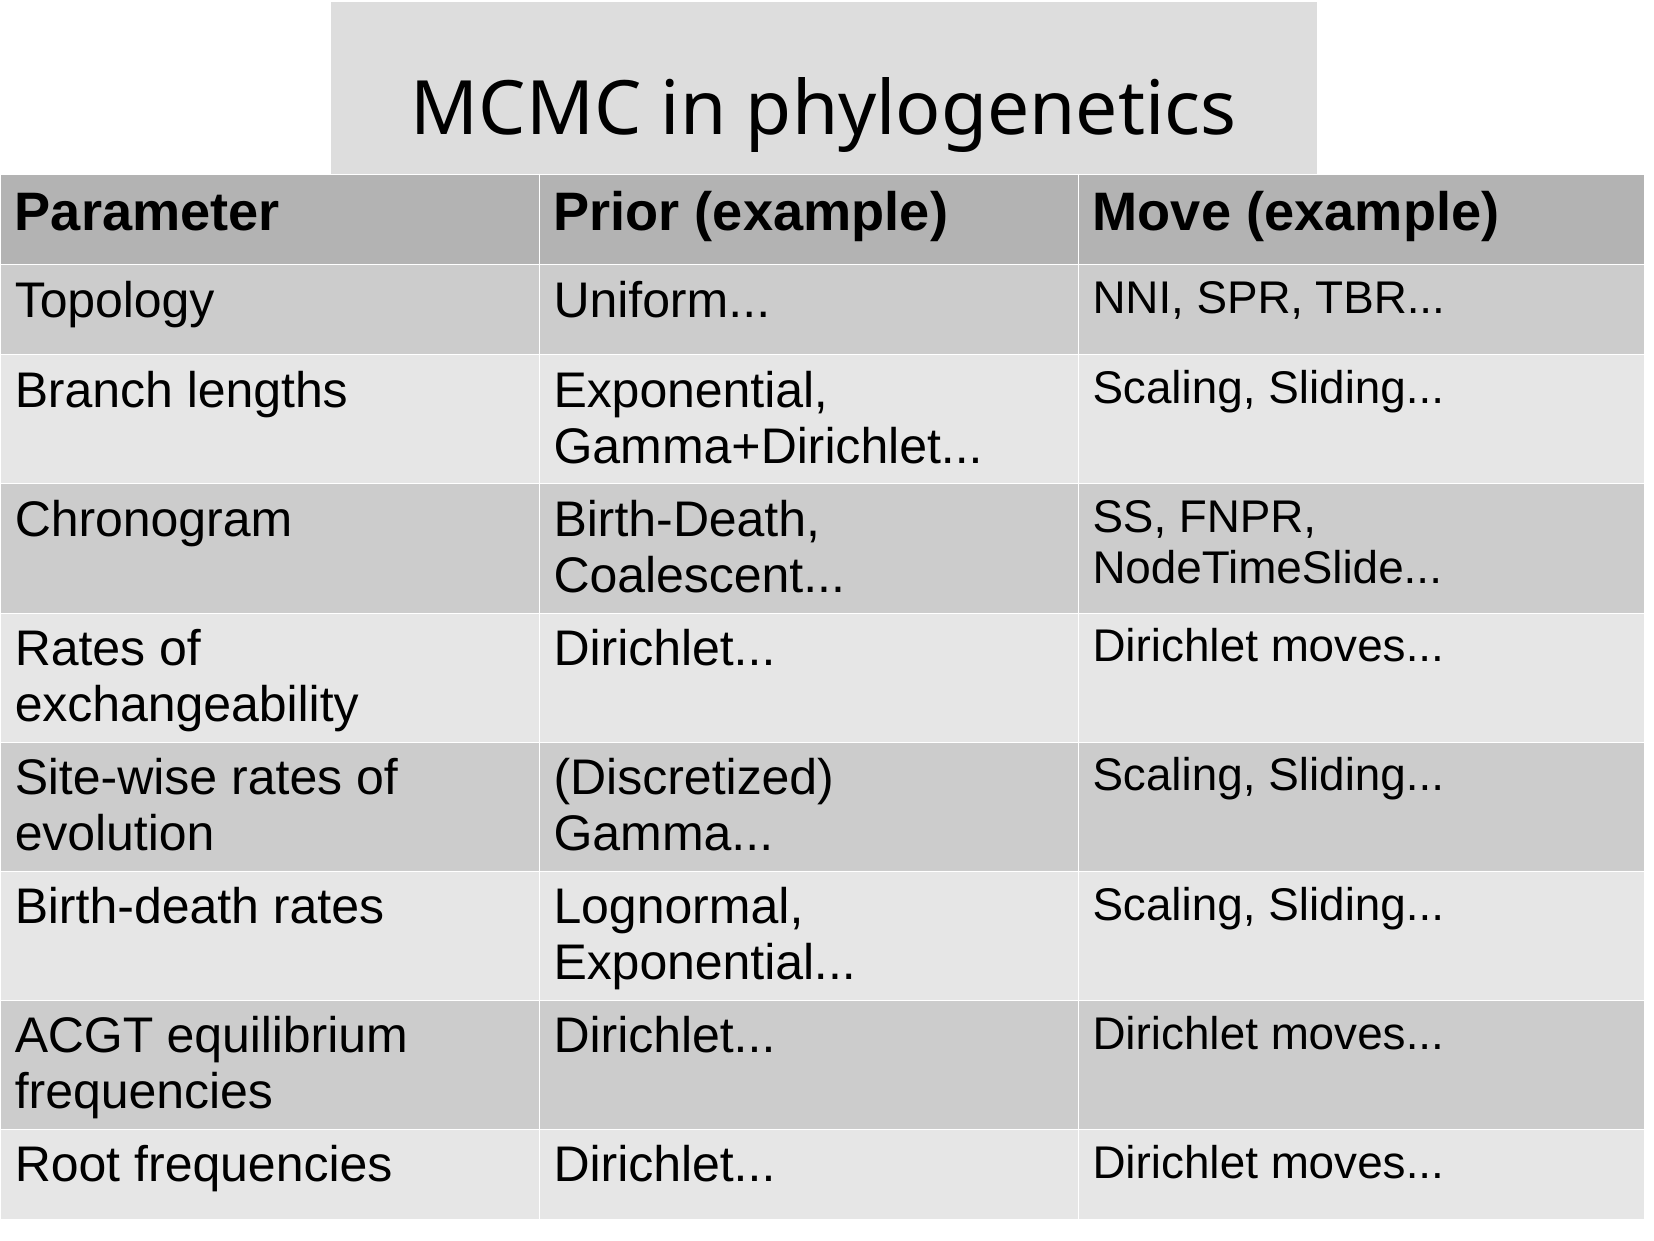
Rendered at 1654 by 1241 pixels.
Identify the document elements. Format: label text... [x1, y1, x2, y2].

title MCMC in phylogenetics [331, 2, 1317, 174]
table_cell ACGT equilibrium frequencies [1, 1001, 539, 1129]
table_cell Scaling, Sliding... [1079, 872, 1644, 1000]
table_cell Root frequencies [1, 1130, 539, 1219]
table_cell Dirichlet moves... [1079, 1130, 1644, 1219]
table_cell Branch lengths [1, 355, 539, 483]
table_cell Uniform... [540, 265, 1078, 354]
table_cell NNI, SPR, TBR... [1079, 265, 1644, 354]
table_cell Dirichlet moves... [1079, 1001, 1644, 1129]
table_cell Scaling, Sliding... [1079, 743, 1644, 871]
table_cell Dirichlet... [540, 614, 1078, 742]
table_cell Site-wise rates of evolution [1, 743, 539, 871]
table_cell Rates of exchangeability [1, 614, 539, 742]
table_cell Birth-Death, Coalescent... [540, 484, 1078, 613]
table_cell Dirichlet... [540, 1001, 1078, 1129]
table_cell Topology [1, 265, 539, 354]
table_cell Dirichlet moves... [1079, 614, 1644, 742]
table_header Prior (example) [540, 175, 1078, 264]
table_cell Scaling, Sliding... [1079, 355, 1644, 483]
table_header Parameter [1, 175, 539, 264]
table_cell Dirichlet... [540, 1130, 1078, 1219]
table_cell Birth-death rates [1, 872, 539, 1000]
table_cell Exponential, Gamma+Dirichlet... [540, 355, 1078, 483]
table_cell SS, FNPR, NodeTimeSlide... [1079, 484, 1644, 613]
table_cell Lognormal, Exponential... [540, 872, 1078, 1000]
table_cell Chronogram [1, 484, 539, 613]
table_header Move (example) [1079, 175, 1644, 264]
table_cell (Discretized) Gamma... [540, 743, 1078, 871]
